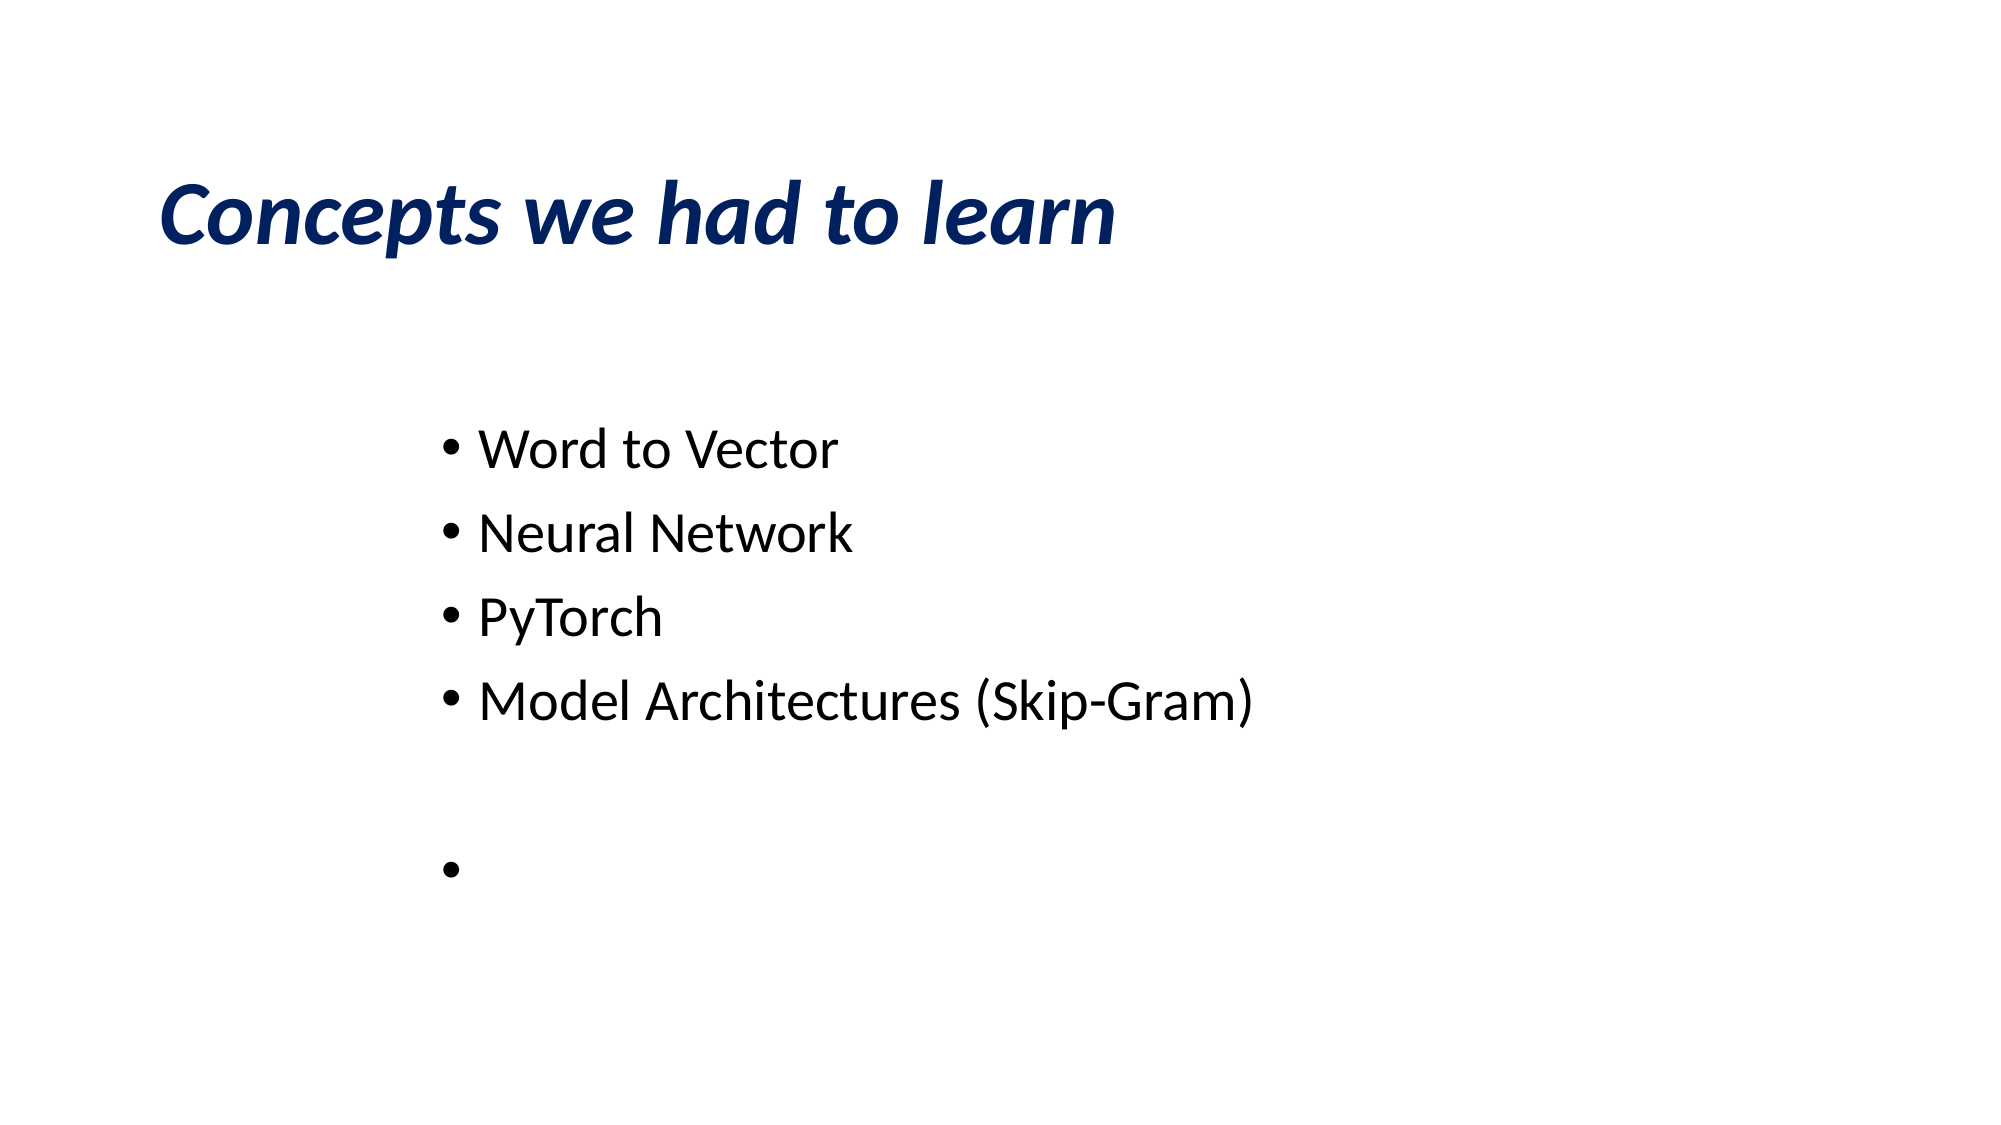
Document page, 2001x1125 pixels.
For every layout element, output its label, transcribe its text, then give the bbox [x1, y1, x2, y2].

title Concepts we had to learn [144, 106, 1870, 324]
list Word to Vector Neural Network PyTorch Model Architectures (Skip-Gram) [426, 411, 2000, 1125]
